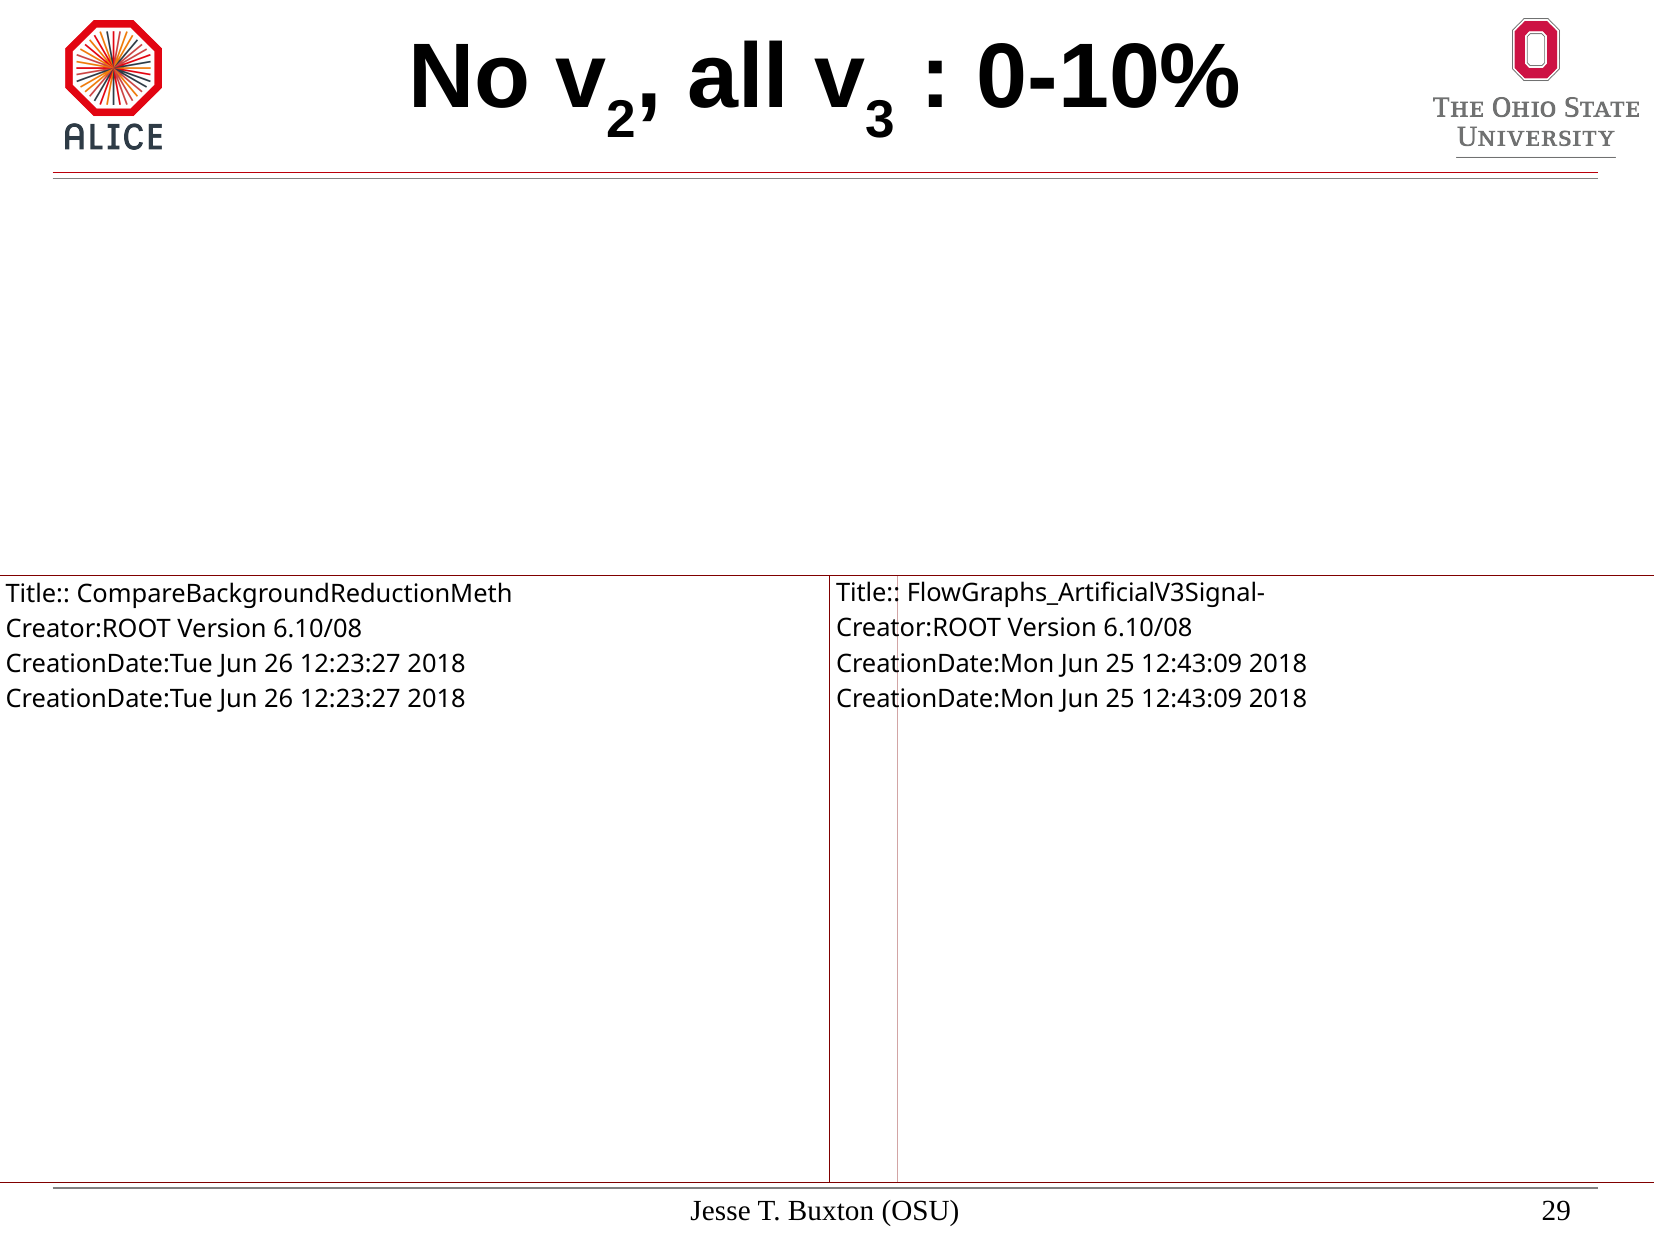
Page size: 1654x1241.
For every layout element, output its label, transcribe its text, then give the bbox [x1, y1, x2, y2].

picture [1513, 5, 1642, 171]
title No v2, all v3 : 0-10% [137, 1, 1513, 172]
picture [0, 573, 1654, 1183]
picture [65, 20, 137, 150]
